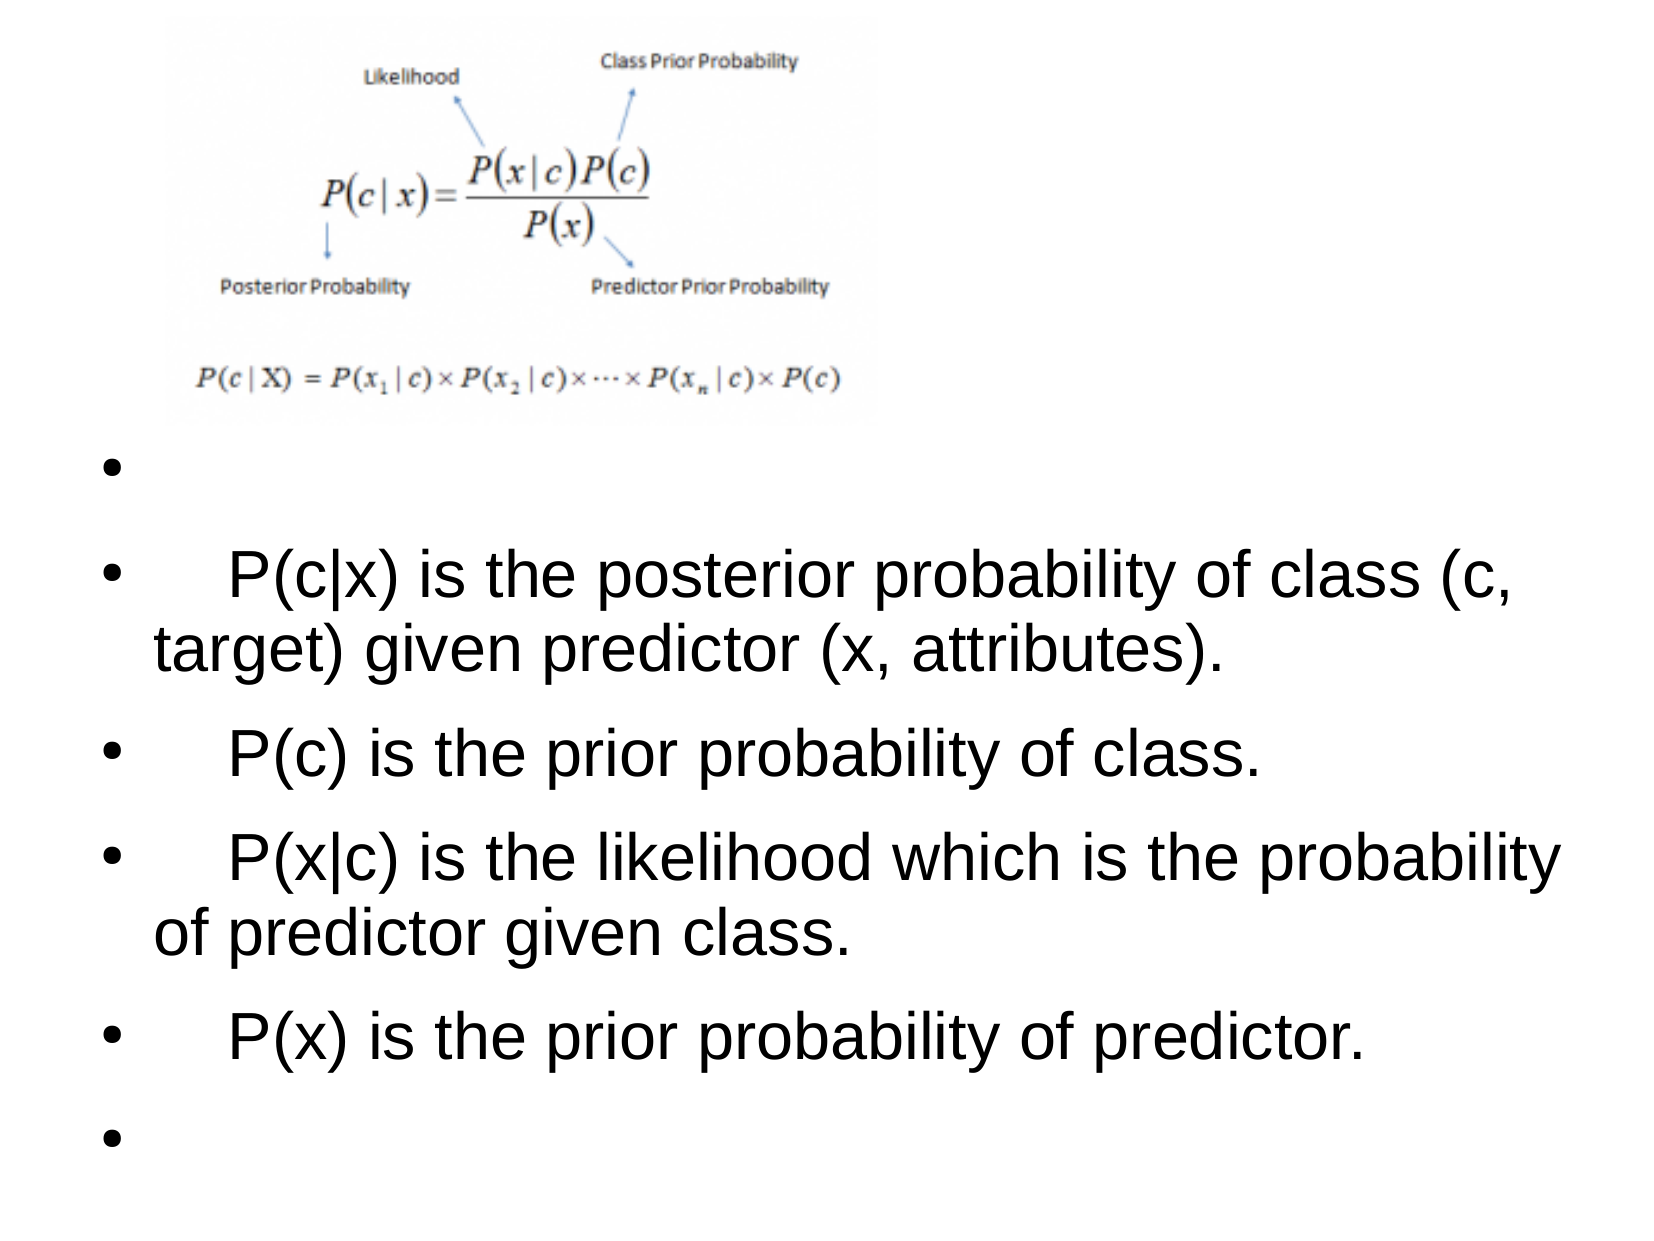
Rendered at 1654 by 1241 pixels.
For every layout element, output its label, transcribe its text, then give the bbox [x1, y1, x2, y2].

list P(c|x) is the posterior probability of class (c, target) given predictor (x, attributes). P(c) is the prior probability of class. P(x|c) is the likelihood which is the probability of predictor given class. P(x) is the prior probability of predictor. [82, 432, 1571, 1152]
picture [165, 16, 878, 426]
